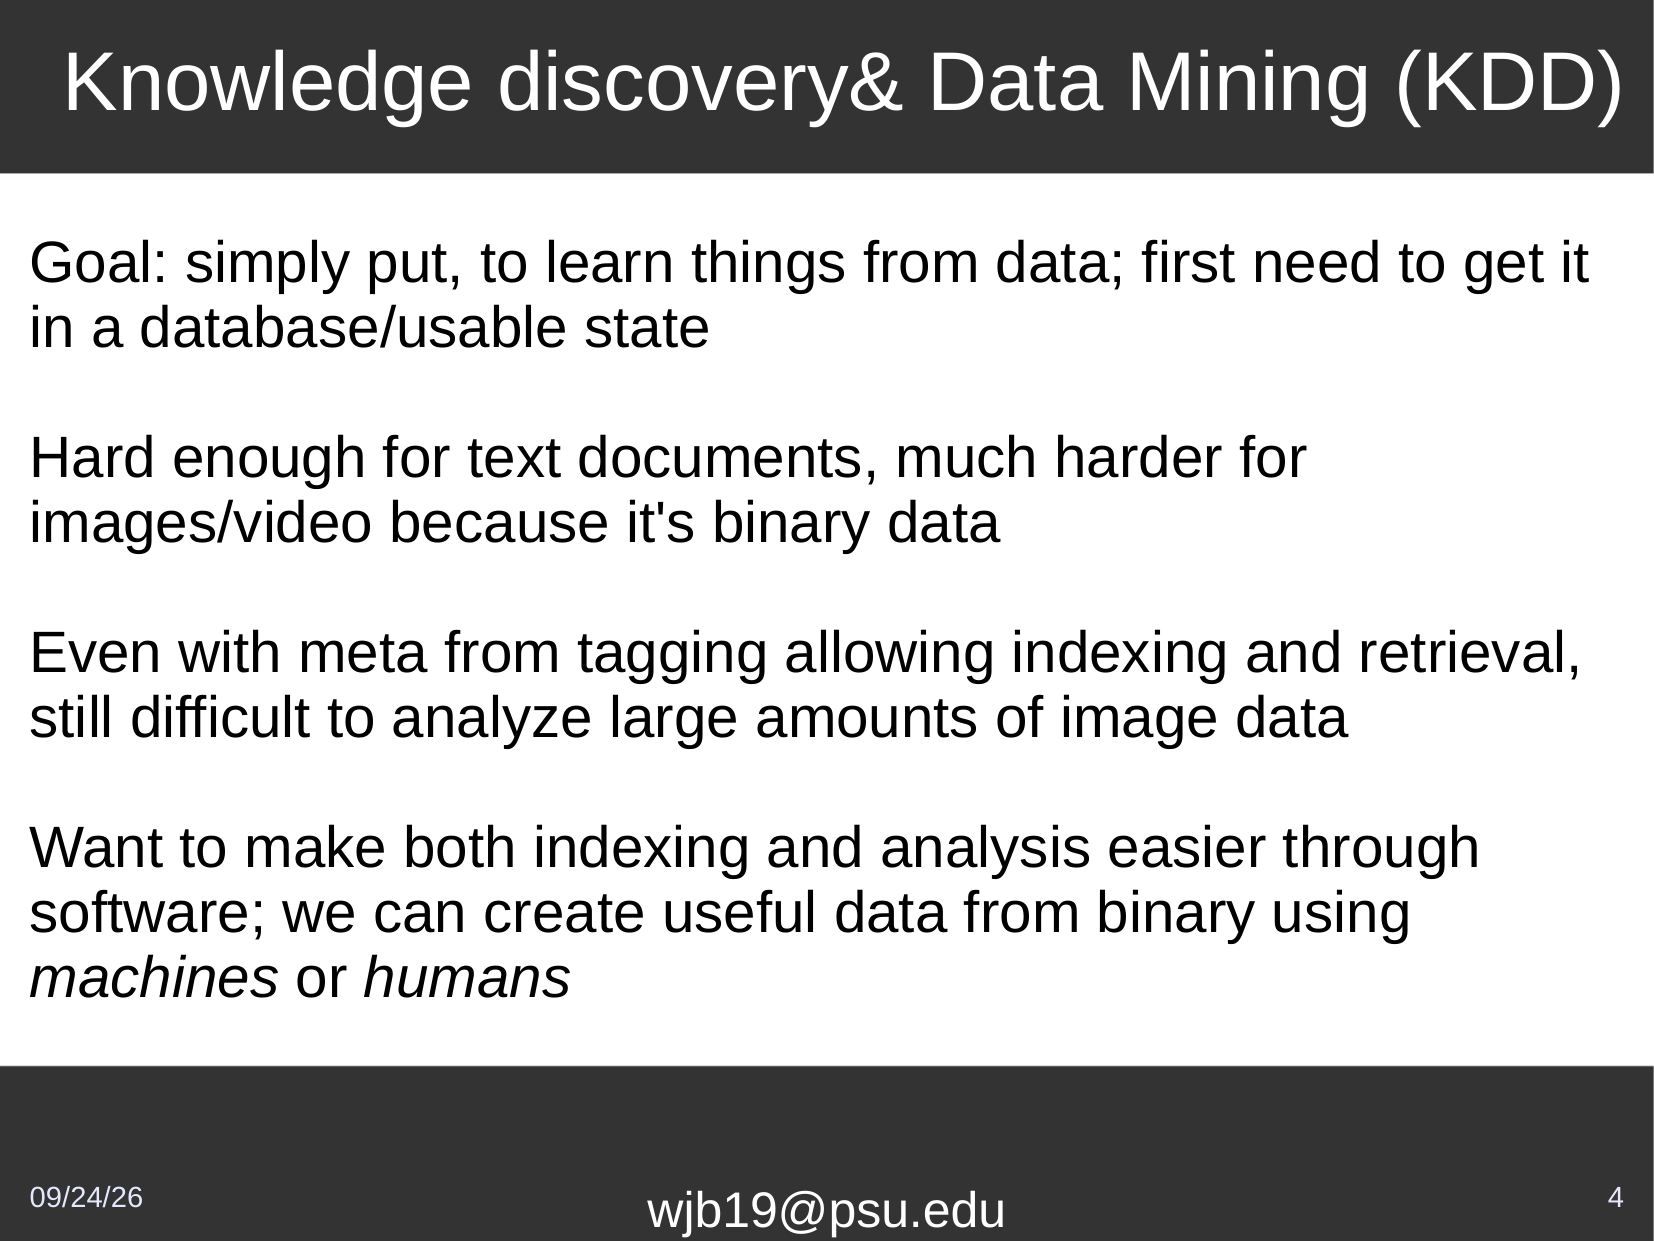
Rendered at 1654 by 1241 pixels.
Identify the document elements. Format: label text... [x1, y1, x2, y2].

picture [0, 0, 1654, 1241]
title Goal: simply put, to learn things from data; first need to get it in a database/usable state Hard enough for text documents, much harder for images/video because it's binary data Even with meta from tagging allowing indexing and retrieval, still difficult to analyze large amounts of image data Want to make both indexing and analysis easier through software; we can create useful data from binary using machines or humans [29, 214, 1625, 1027]
subtitle wjb19@psu.edu [29, 1182, 1625, 1239]
text_box Knowledge discovery& Data Mining (KDD) [47, 27, 1642, 136]
